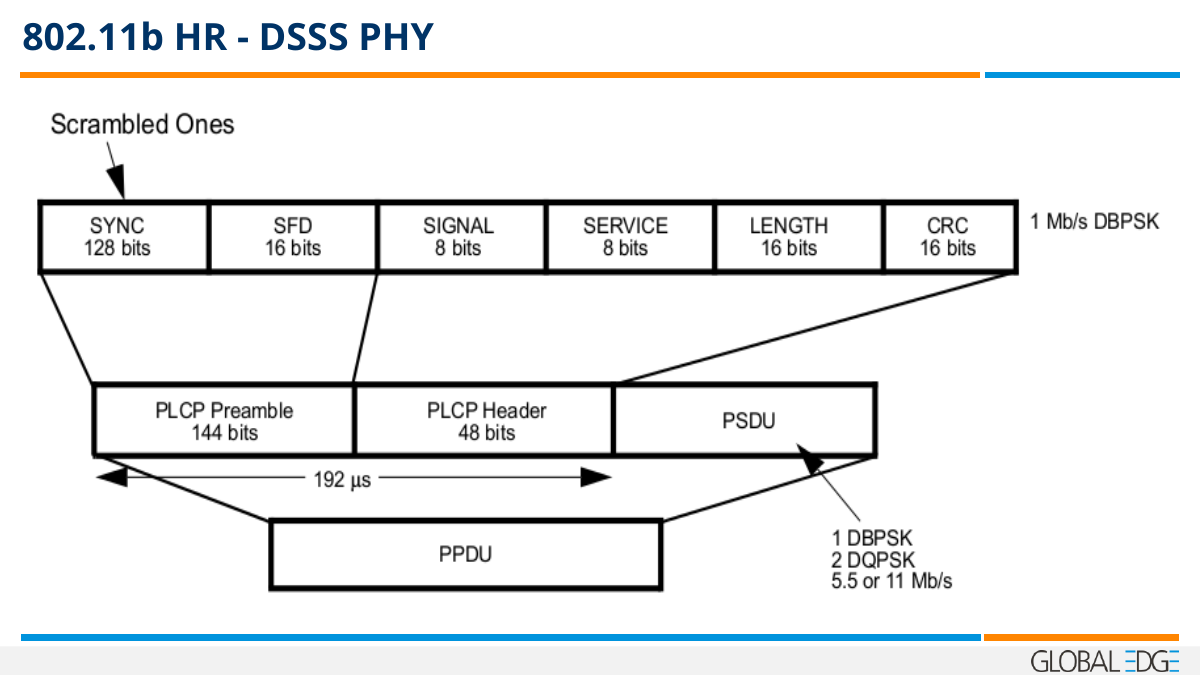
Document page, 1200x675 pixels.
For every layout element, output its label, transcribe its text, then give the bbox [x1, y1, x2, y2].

picture [1031, 650, 1179, 672]
picture [23, 100, 1170, 603]
title 802.11b HR - DSSS PHY [12, 9, 1088, 63]
